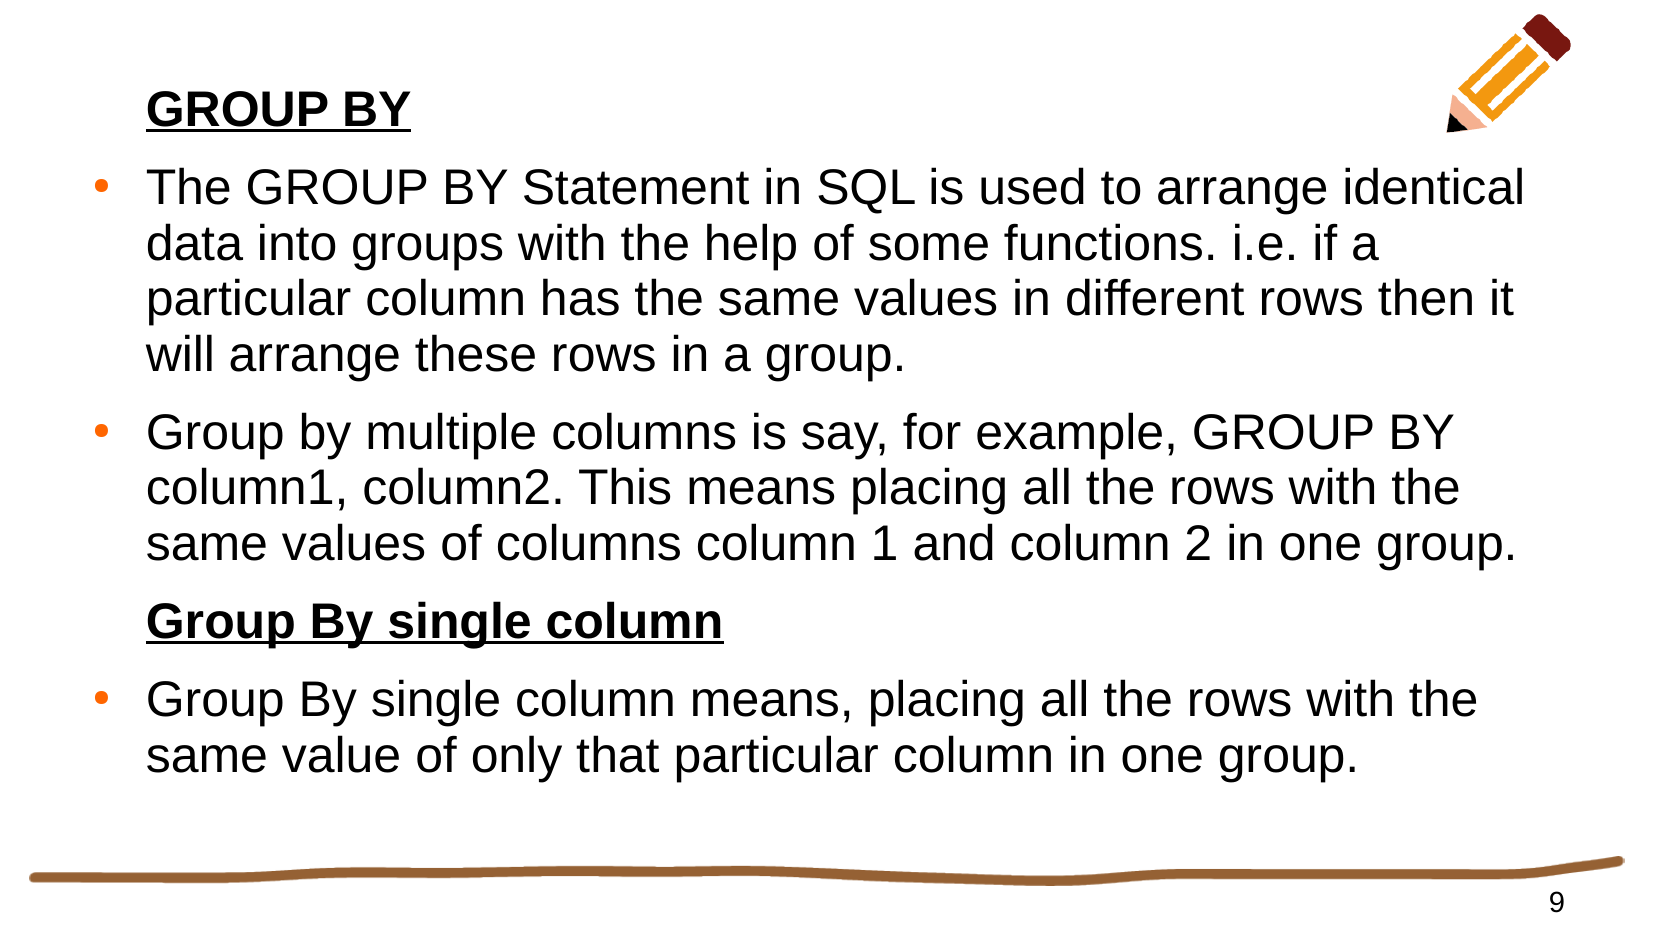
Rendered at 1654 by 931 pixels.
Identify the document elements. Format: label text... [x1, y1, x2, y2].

picture [29, 856, 1625, 886]
list GROUP BY The GROUP BY Statement in SQL is used to arrange identical data into groups with the help of some functions. i.e. if a particular column has the same values in different rows then it will arrange these rows in a group. Group by multiple columns is say, for example, GROUP BY column1, column2. This means placing all the rows with the same values of columns column 1 and column 2 in one group. Group By single column Group By single column means, placing all the rows with the same value of only that particular column in one group. [75, 81, 1538, 788]
picture [1446, 14, 1571, 133]
